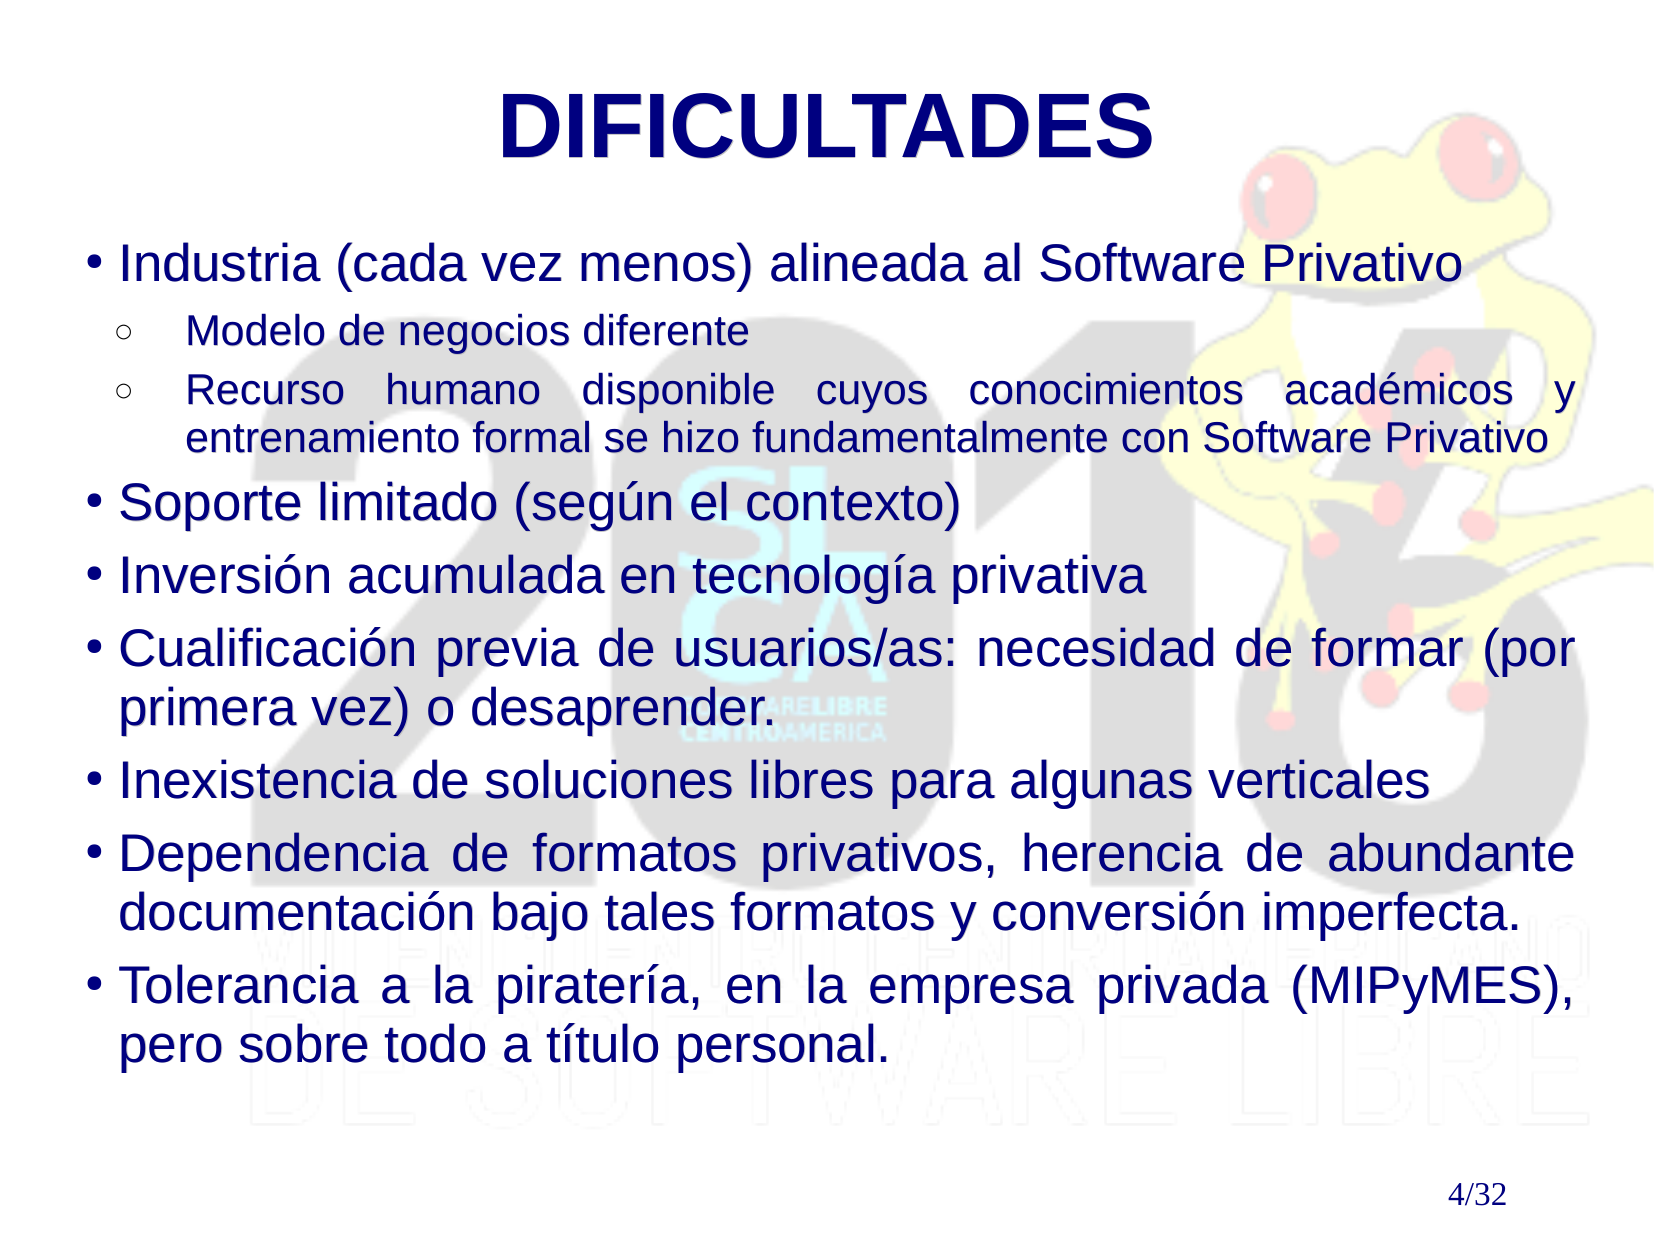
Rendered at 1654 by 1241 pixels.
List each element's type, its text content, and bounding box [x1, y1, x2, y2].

title DIFICULTADES [0, 55, 1654, 197]
list Industria (cada vez menos) alineada al Software Privativo Modelo de negocios diferente Recurso humano disponible cuyos conocimientos académicos y entrenamiento formal se hizo fundamentalmente con Software Privativo Soporte limitado (según el contexto) Inversión acumulada en tecnología privativa Cualificación previa de usuarios/as: necesidad de formar (por primera vez) o desaprender. Inexistencia de soluciones libres para algunas verticales Dependencia de formatos privativos, herencia de abundante documentación bajo tales formatos y conversión imperfecta. Tolerancia a la piratería, en la empresa privada (MIPyMES), pero sobre todo a título personal. [85, 233, 1577, 1154]
text_box <número>/32 [1181, 1175, 1508, 1240]
